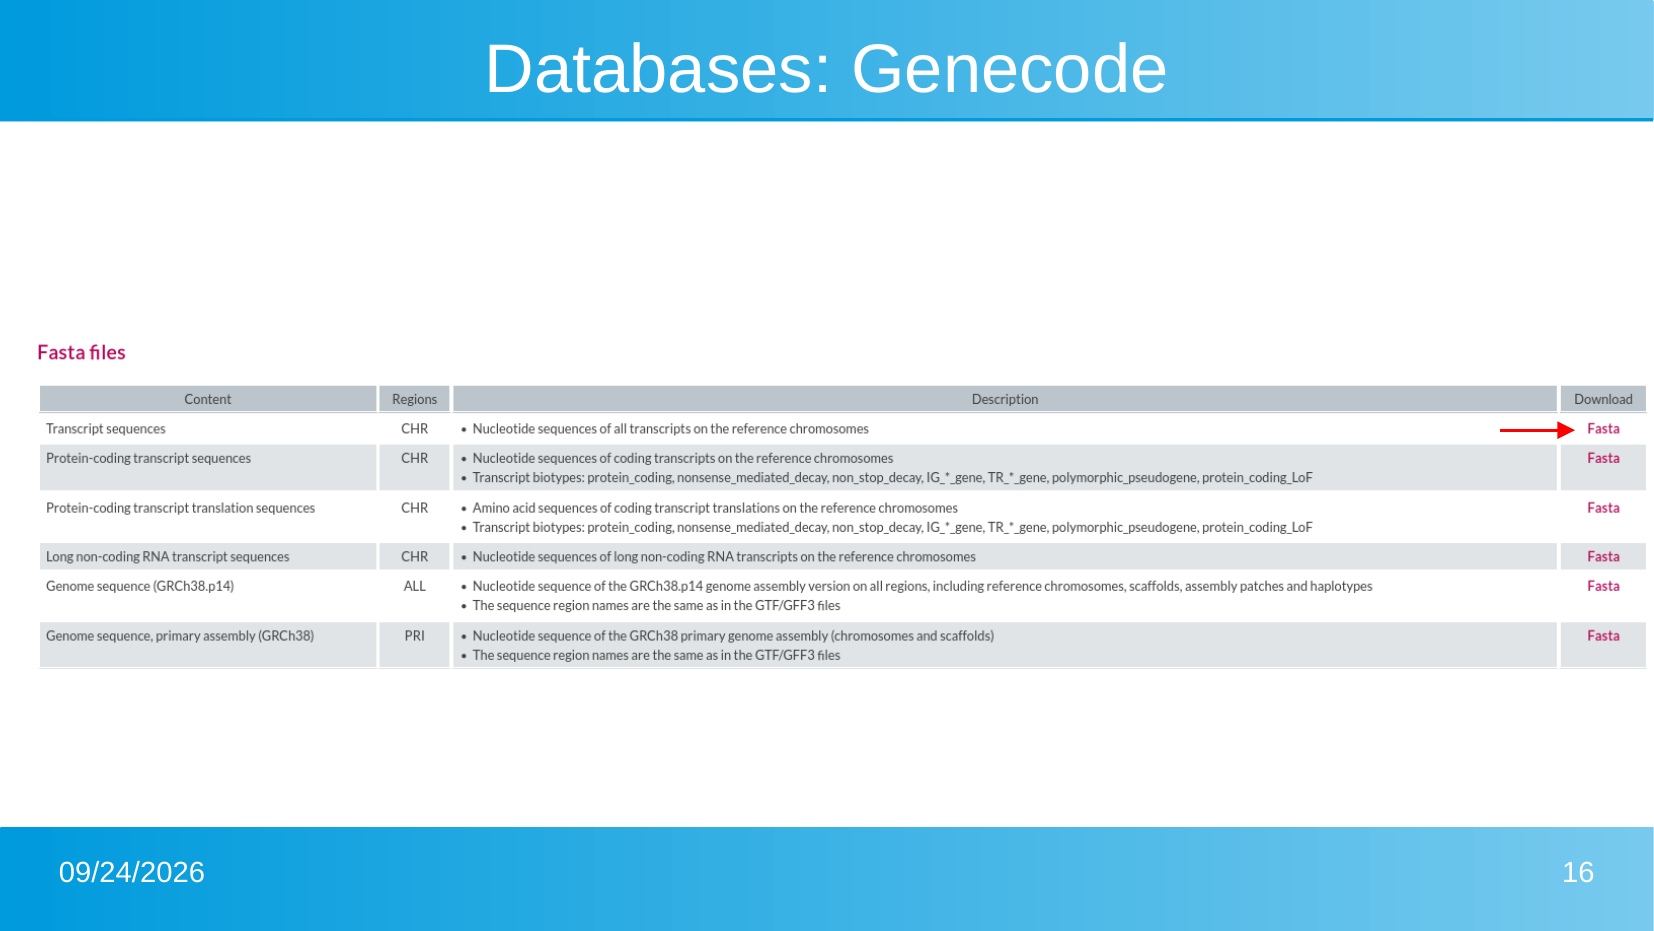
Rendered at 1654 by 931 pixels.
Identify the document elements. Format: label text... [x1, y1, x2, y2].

picture [37, 337, 1649, 669]
title Databases: Genecode [59, 29, 1595, 108]
